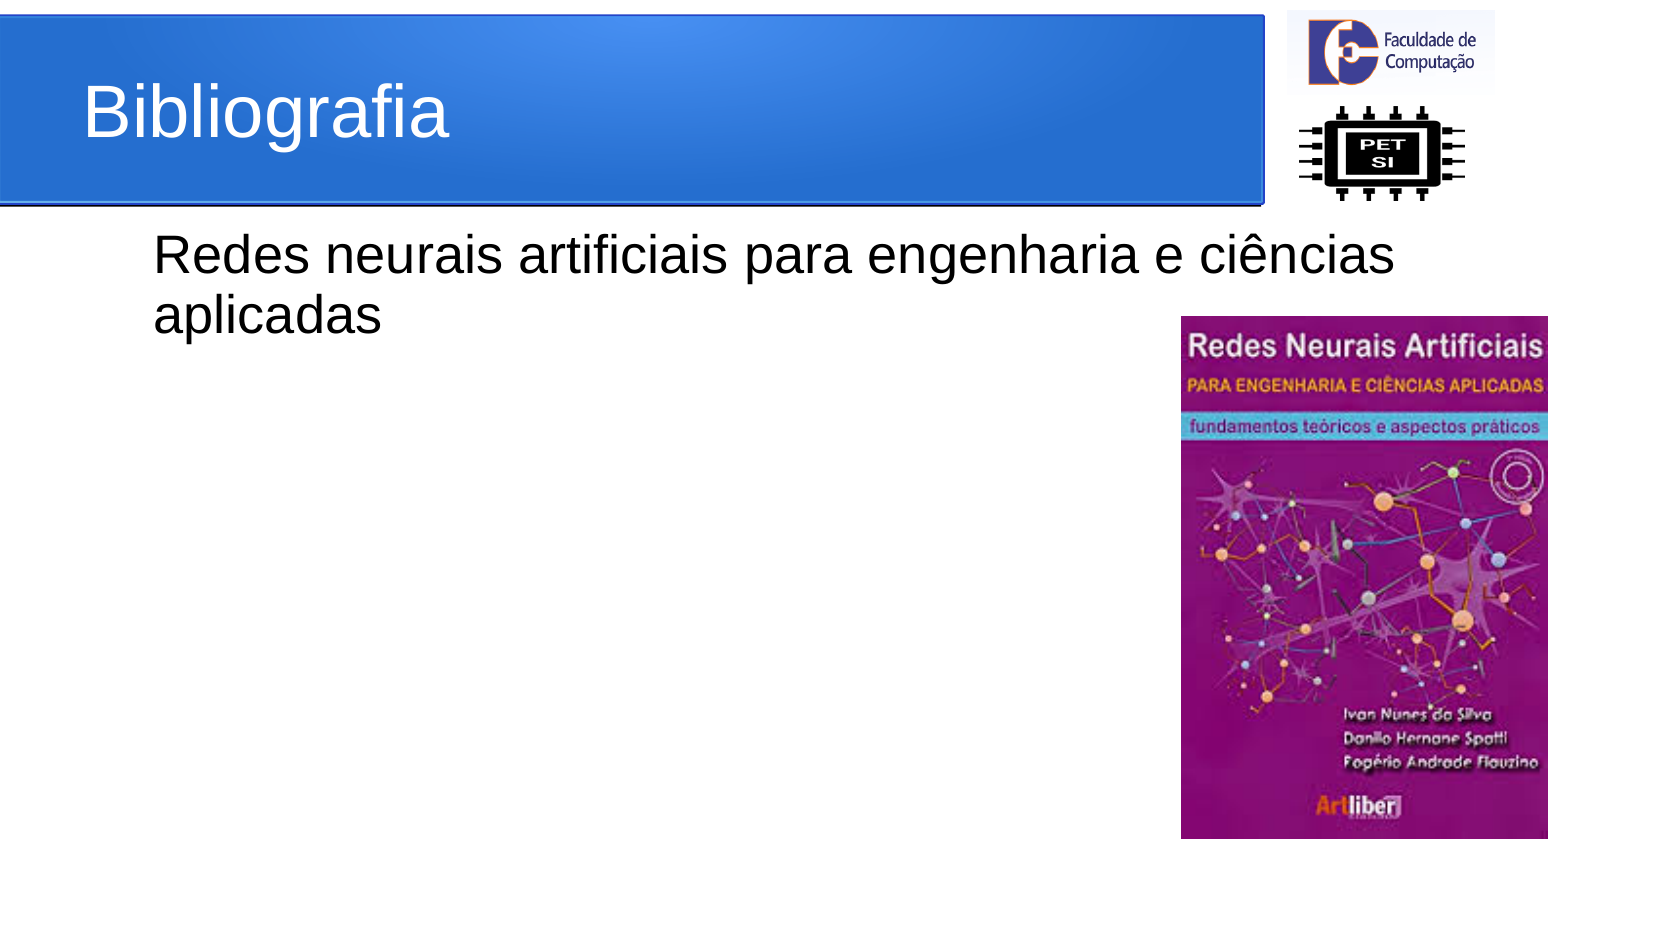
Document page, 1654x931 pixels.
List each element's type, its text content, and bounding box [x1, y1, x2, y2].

title Bibliografia [82, 35, 1235, 189]
picture [1181, 764, 1548, 839]
list Redes neurais artificiais para engenharia e ciências aplicadas [82, 224, 1571, 764]
picture [1287, 10, 1495, 95]
picture [1299, 106, 1465, 201]
